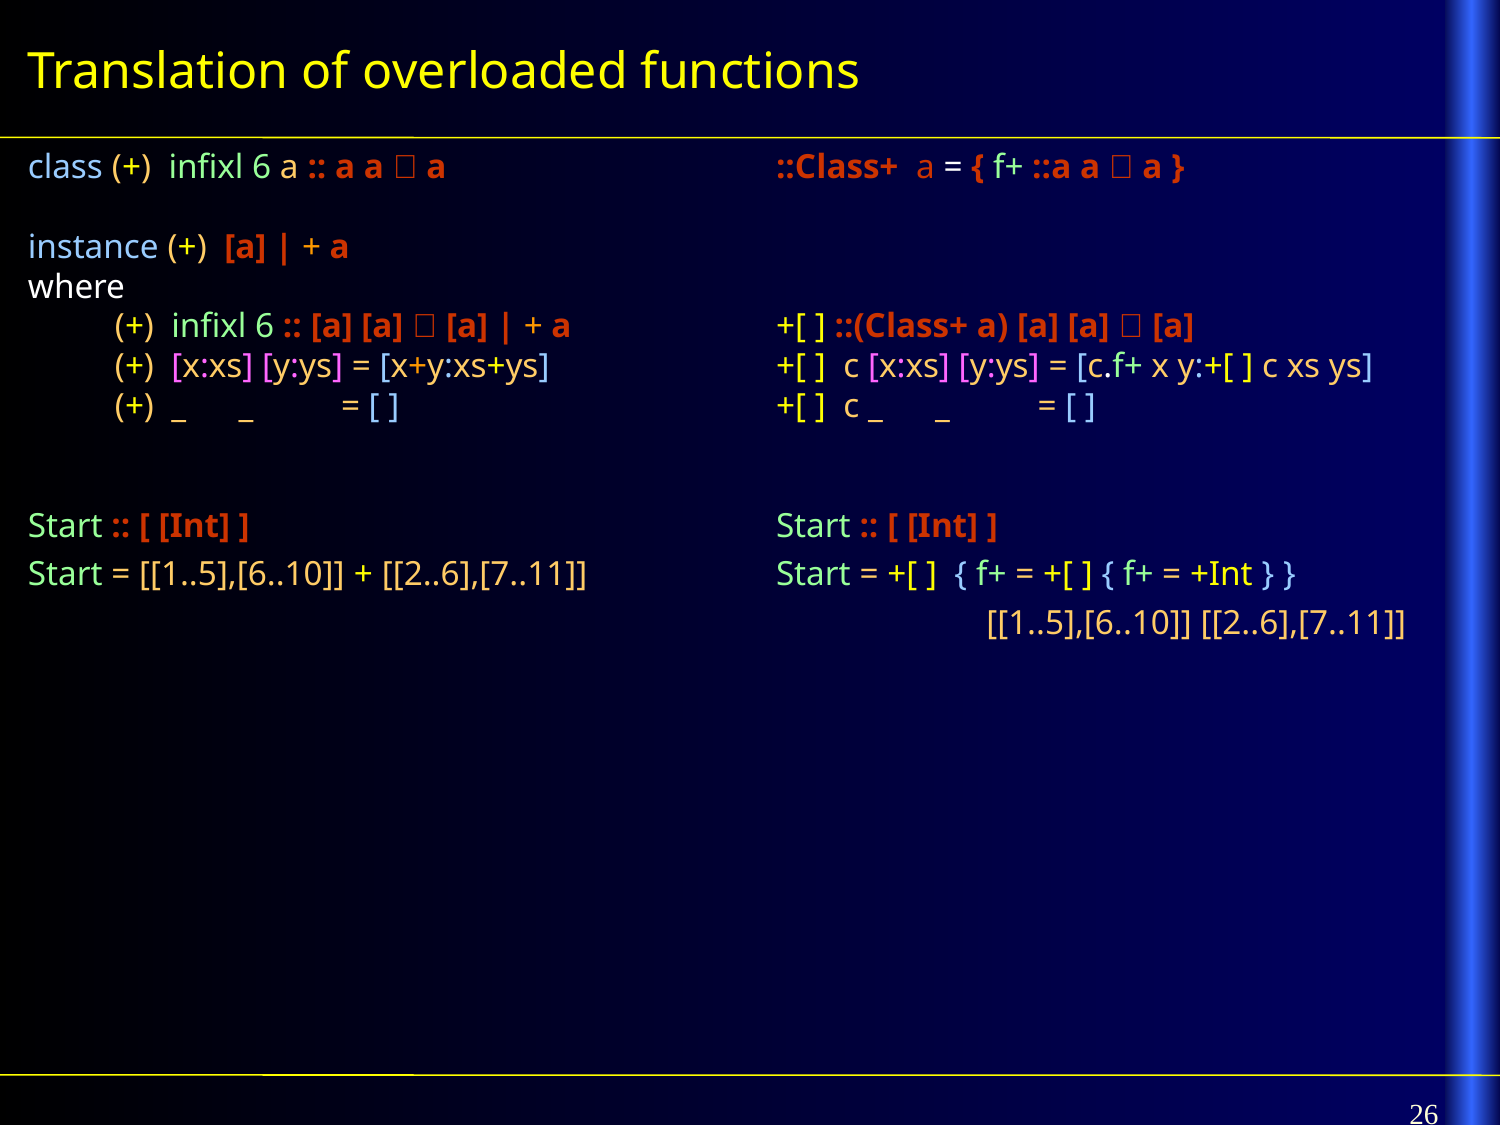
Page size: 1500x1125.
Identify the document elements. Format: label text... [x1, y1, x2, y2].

text_box Translation of overloaded functions [12, 0, 1288, 137]
text_box ::Class+ a = { f+ ::a a  a } +[ ] ::(Class+ a) [a] [a]  [a] +[ ] c [x:xs] [y:ys] = [c.f+ x y:+[ ] c xs ys] +[ ] c _ _ = [ ] Start :: [ [Int] ] Start = +[ ] { f+ = +[ ] { f+ = +Int } } [[1..5],[6..10]] [[2..6],[7..11]] [760, 137, 1500, 1063]
text_box class (+) infixl 6 a :: a a  a instance (+) [a] | + a where (+) infixl 6 :: [a] [a]  [a] | + a (+) [x:xs] [y:ys] = [x+y:xs+ys] (+) _ _ = [ ] Start :: [ [Int] ] Start = [[1..5],[6..10]] + [[2..6],[7..11]] [12, 137, 760, 1063]
